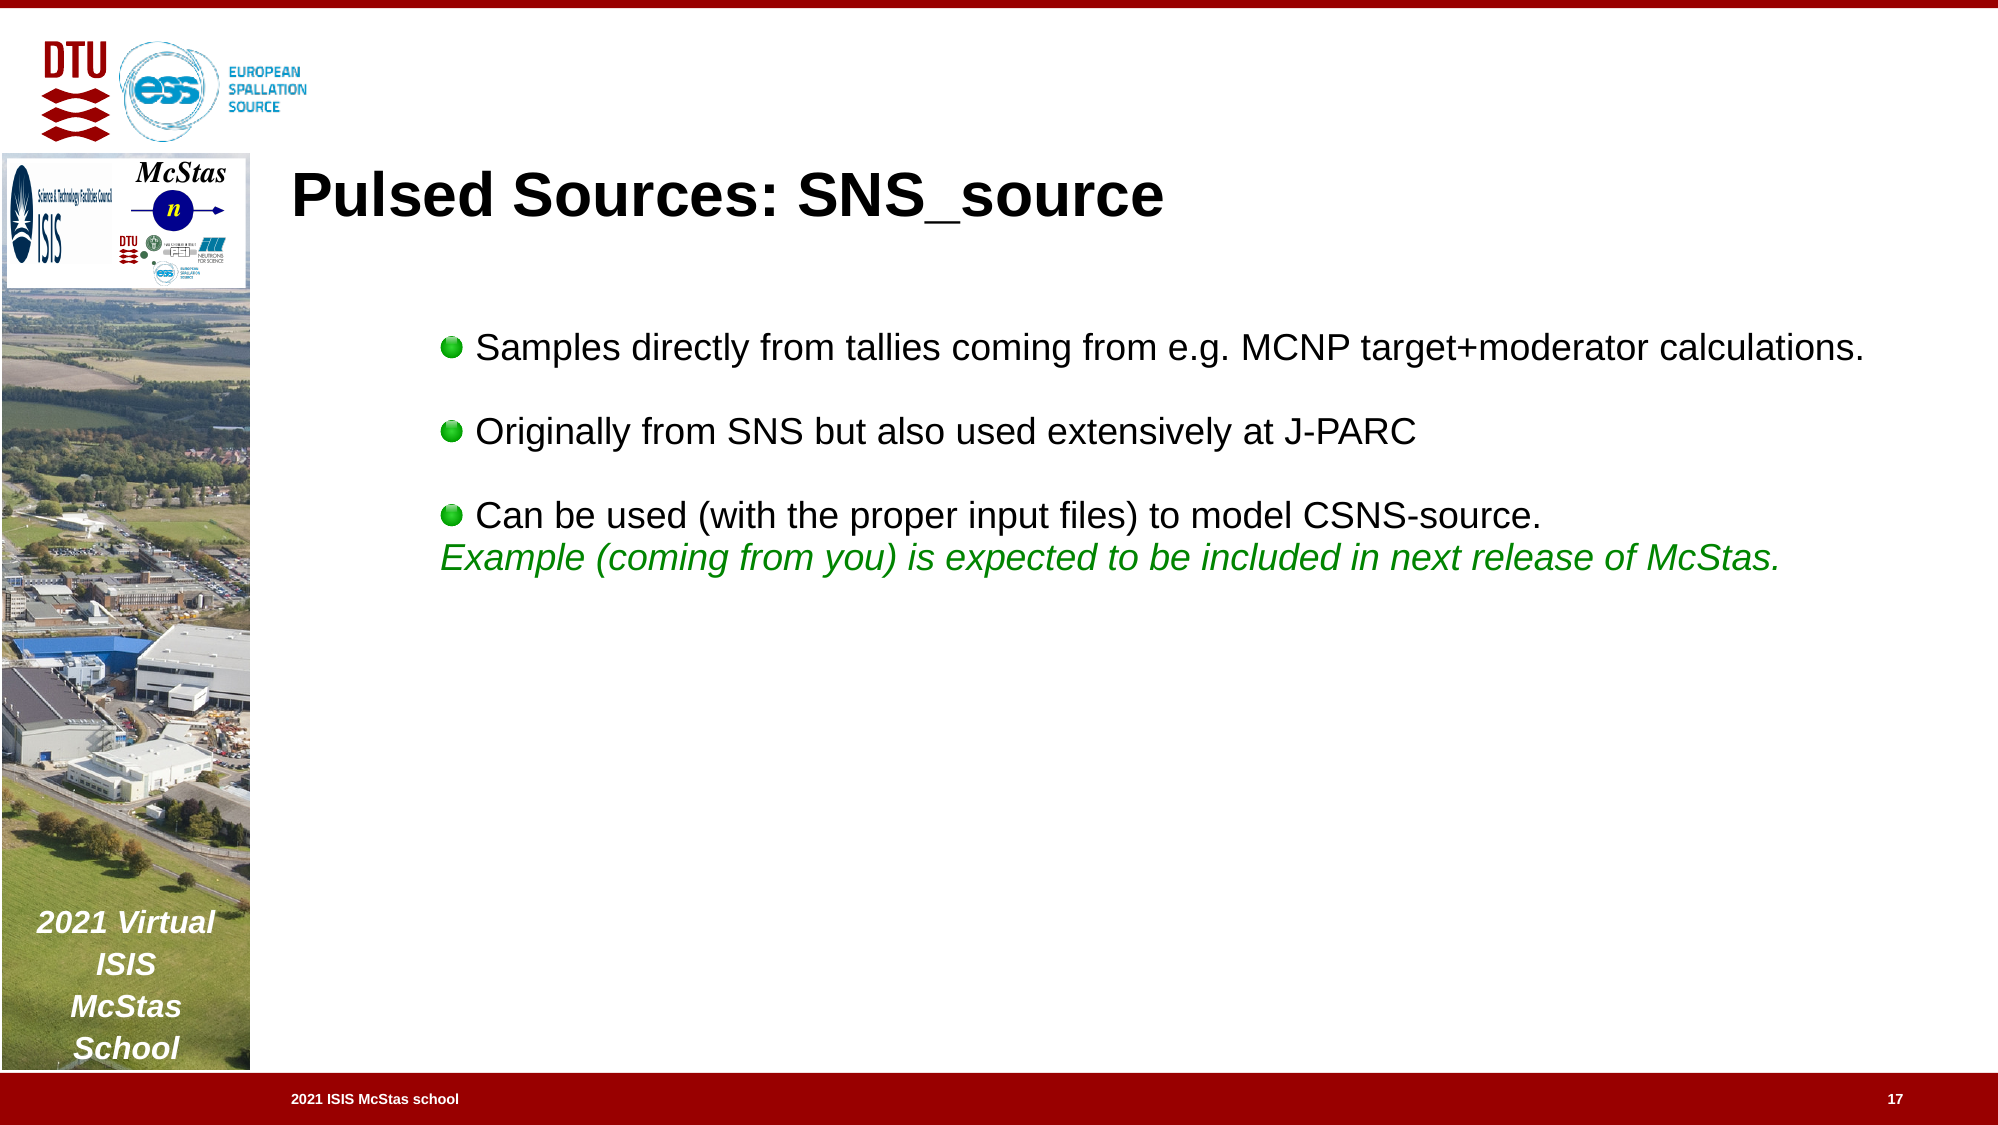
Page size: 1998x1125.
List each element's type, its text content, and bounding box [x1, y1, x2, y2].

picture [119, 41, 307, 142]
title Pulsed Sources: SNS_source [291, 69, 1819, 230]
picture [2, 153, 250, 1070]
slide_number <number> [1887, 1088, 1909, 1110]
text_box Samples directly from tallies coming from e.g. MCNP target+moderator calculations. Originally from SNS but also used extensively at J-PARC Can be used (with the proper input files) to model CSNS-source. Example (coming from you) is expected to be included in next release of McStas. [425, 318, 1881, 586]
